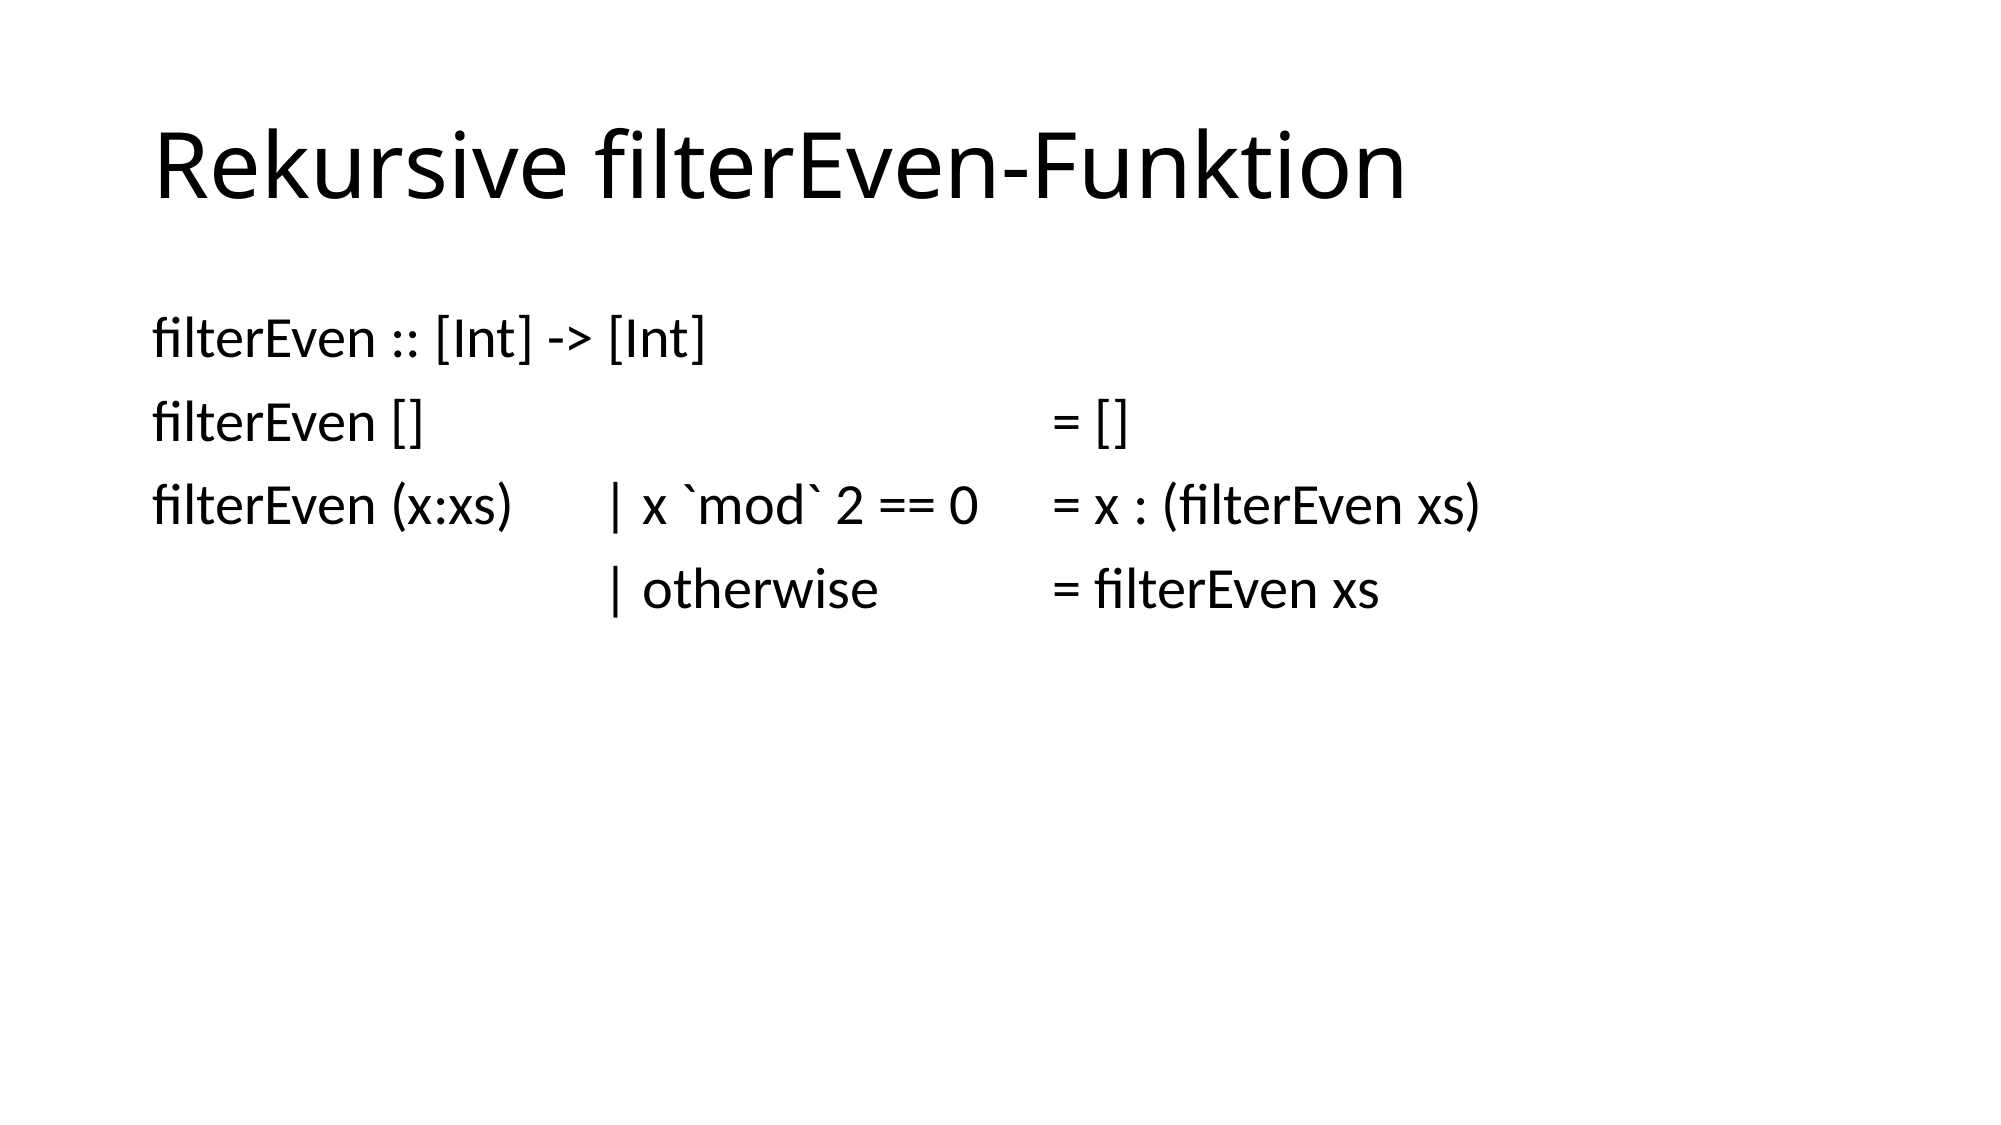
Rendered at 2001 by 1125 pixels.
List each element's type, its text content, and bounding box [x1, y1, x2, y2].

list filterEven :: [Int] -> [Int] filterEven [] = [] filterEven (x:xs) | x `mod` 2 == 0 = x : (filterEven xs) | otherwise = filterEven xs [137, 299, 1863, 1014]
title Rekursive filterEven-Funktion [137, 59, 1863, 278]
